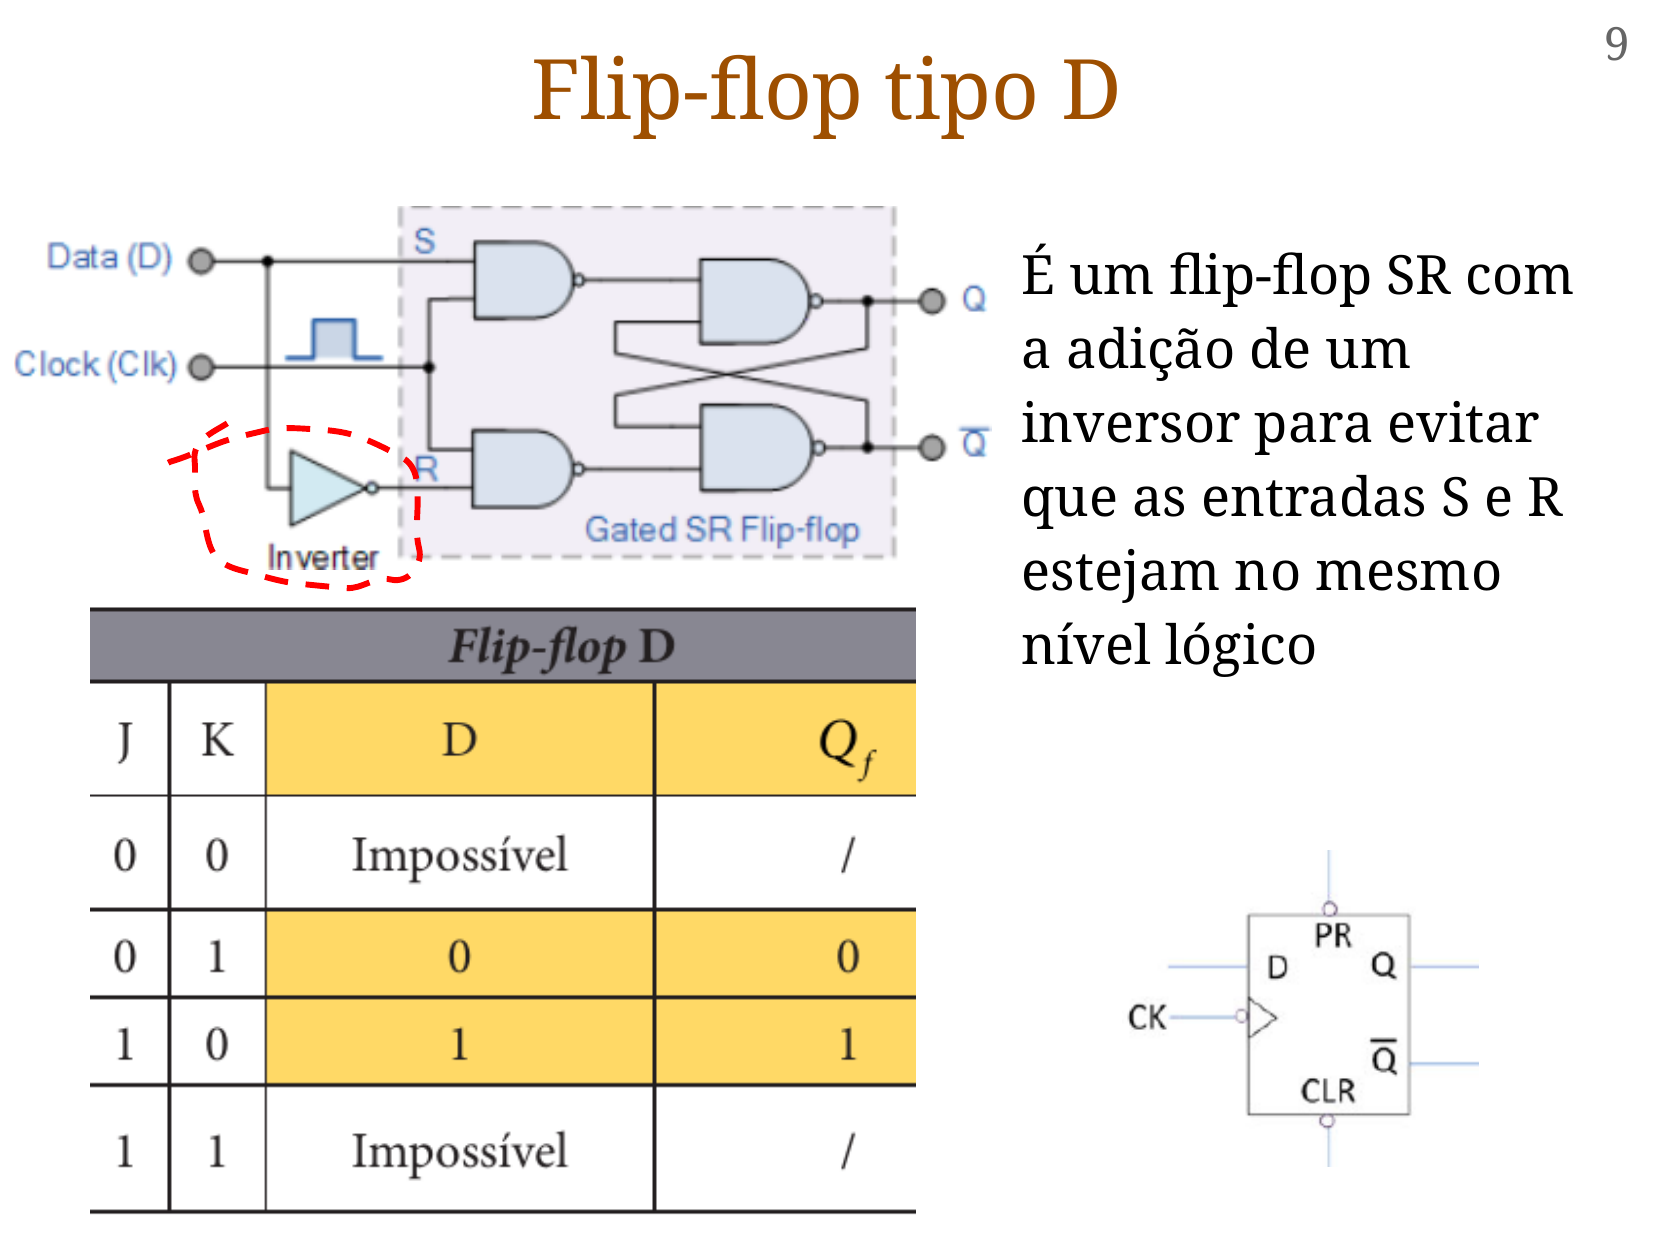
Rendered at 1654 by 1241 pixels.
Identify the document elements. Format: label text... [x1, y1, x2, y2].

picture [90, 606, 916, 1220]
picture [14, 206, 992, 570]
list É um flip-flop SR com a adição de um inversor para evitar que as entradas S e R estejam no mesmo nível lógico [1018, 236, 1595, 1211]
title Flip-flop tipo D [59, 29, 1595, 148]
picture [1122, 850, 1479, 1167]
